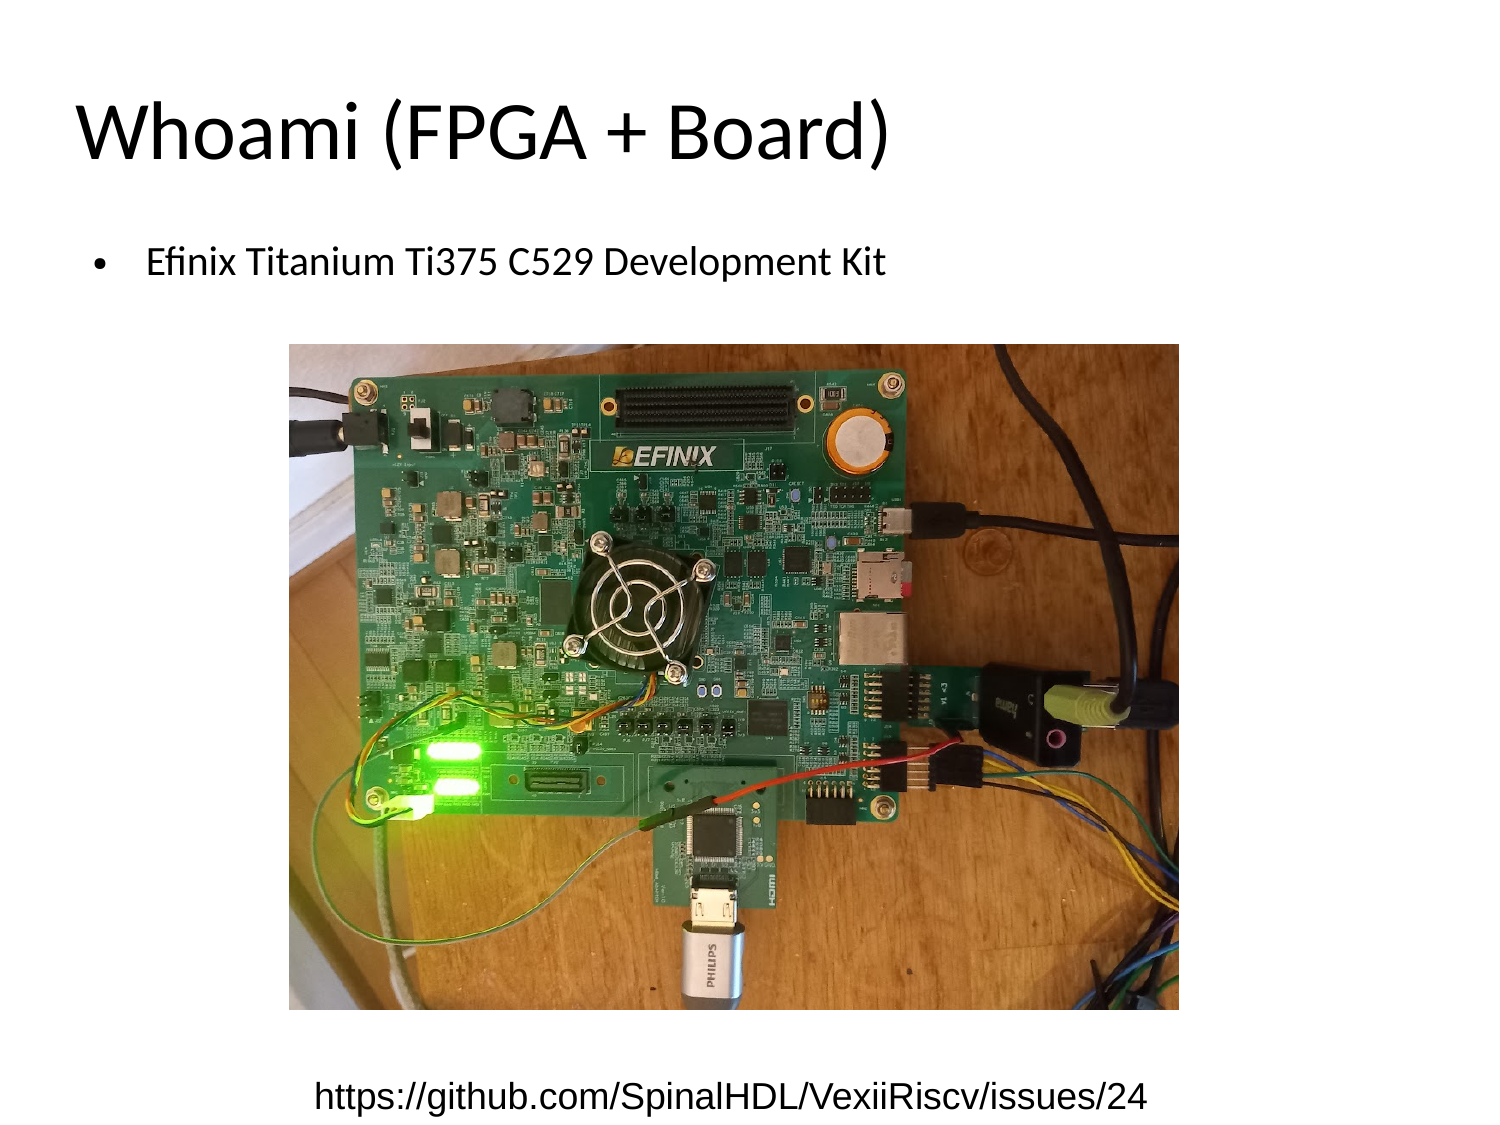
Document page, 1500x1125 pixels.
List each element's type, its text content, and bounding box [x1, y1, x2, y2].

text_box https://github.com/SpinalHDL/VexiiRiscv/issues/24 [299, 1068, 1164, 1125]
title Whoami (FPGA + Board) [75, 44, 1425, 174]
picture [289, 344, 1179, 1010]
list Efinix Titanium Ti375 C529 Development Kit [75, 174, 1500, 1013]
